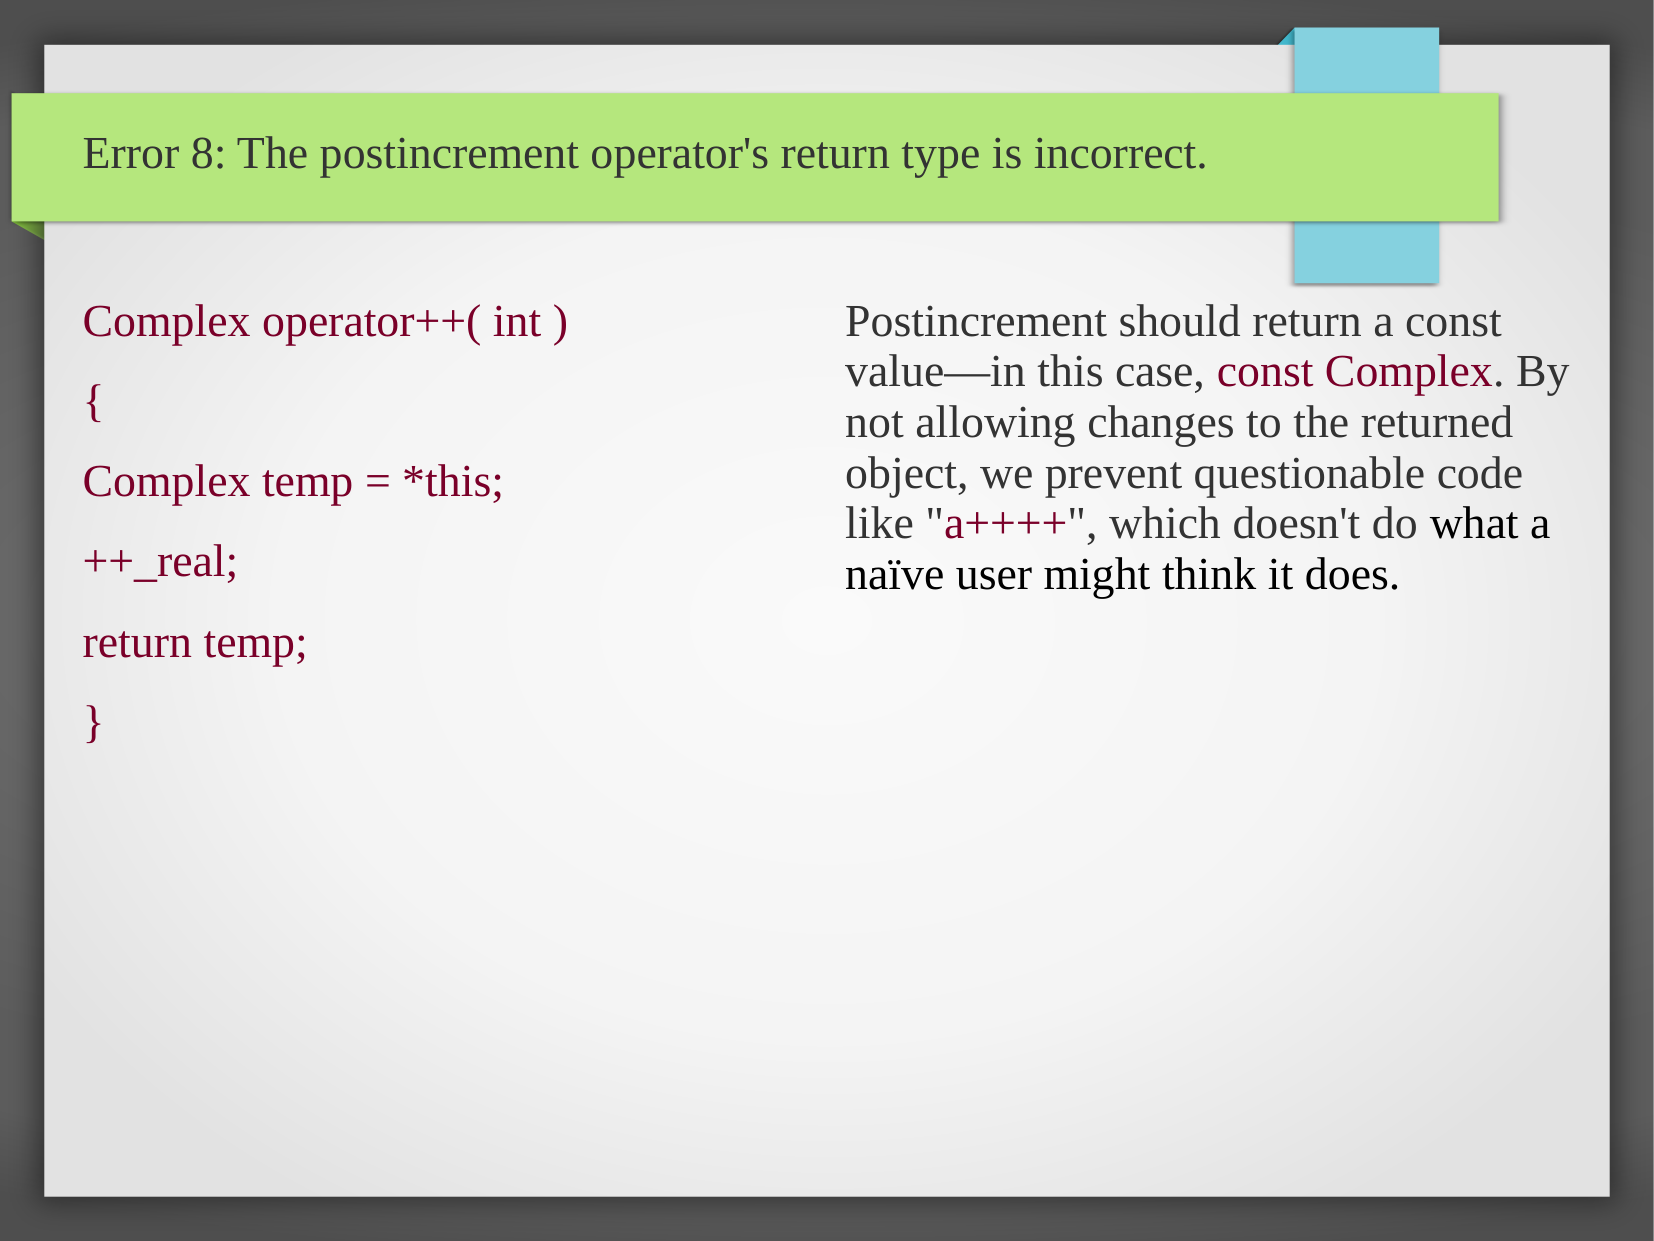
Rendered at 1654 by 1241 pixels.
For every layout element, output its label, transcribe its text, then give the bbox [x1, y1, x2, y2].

title Error 8: The postincrement operator's return type is incorrect. [82, 94, 1264, 213]
list Complex operator++( int ) { Complex temp = *this; ++_real; return temp; } [82, 295, 809, 1015]
list Postincrement should return a const value—in this case, const Complex. By not allowing changes to the returned object, we prevent questionable code like "a++++", which doesn't do what a naïve user might think it does. [845, 295, 1572, 1015]
picture [0, 0, 1654, 1241]
